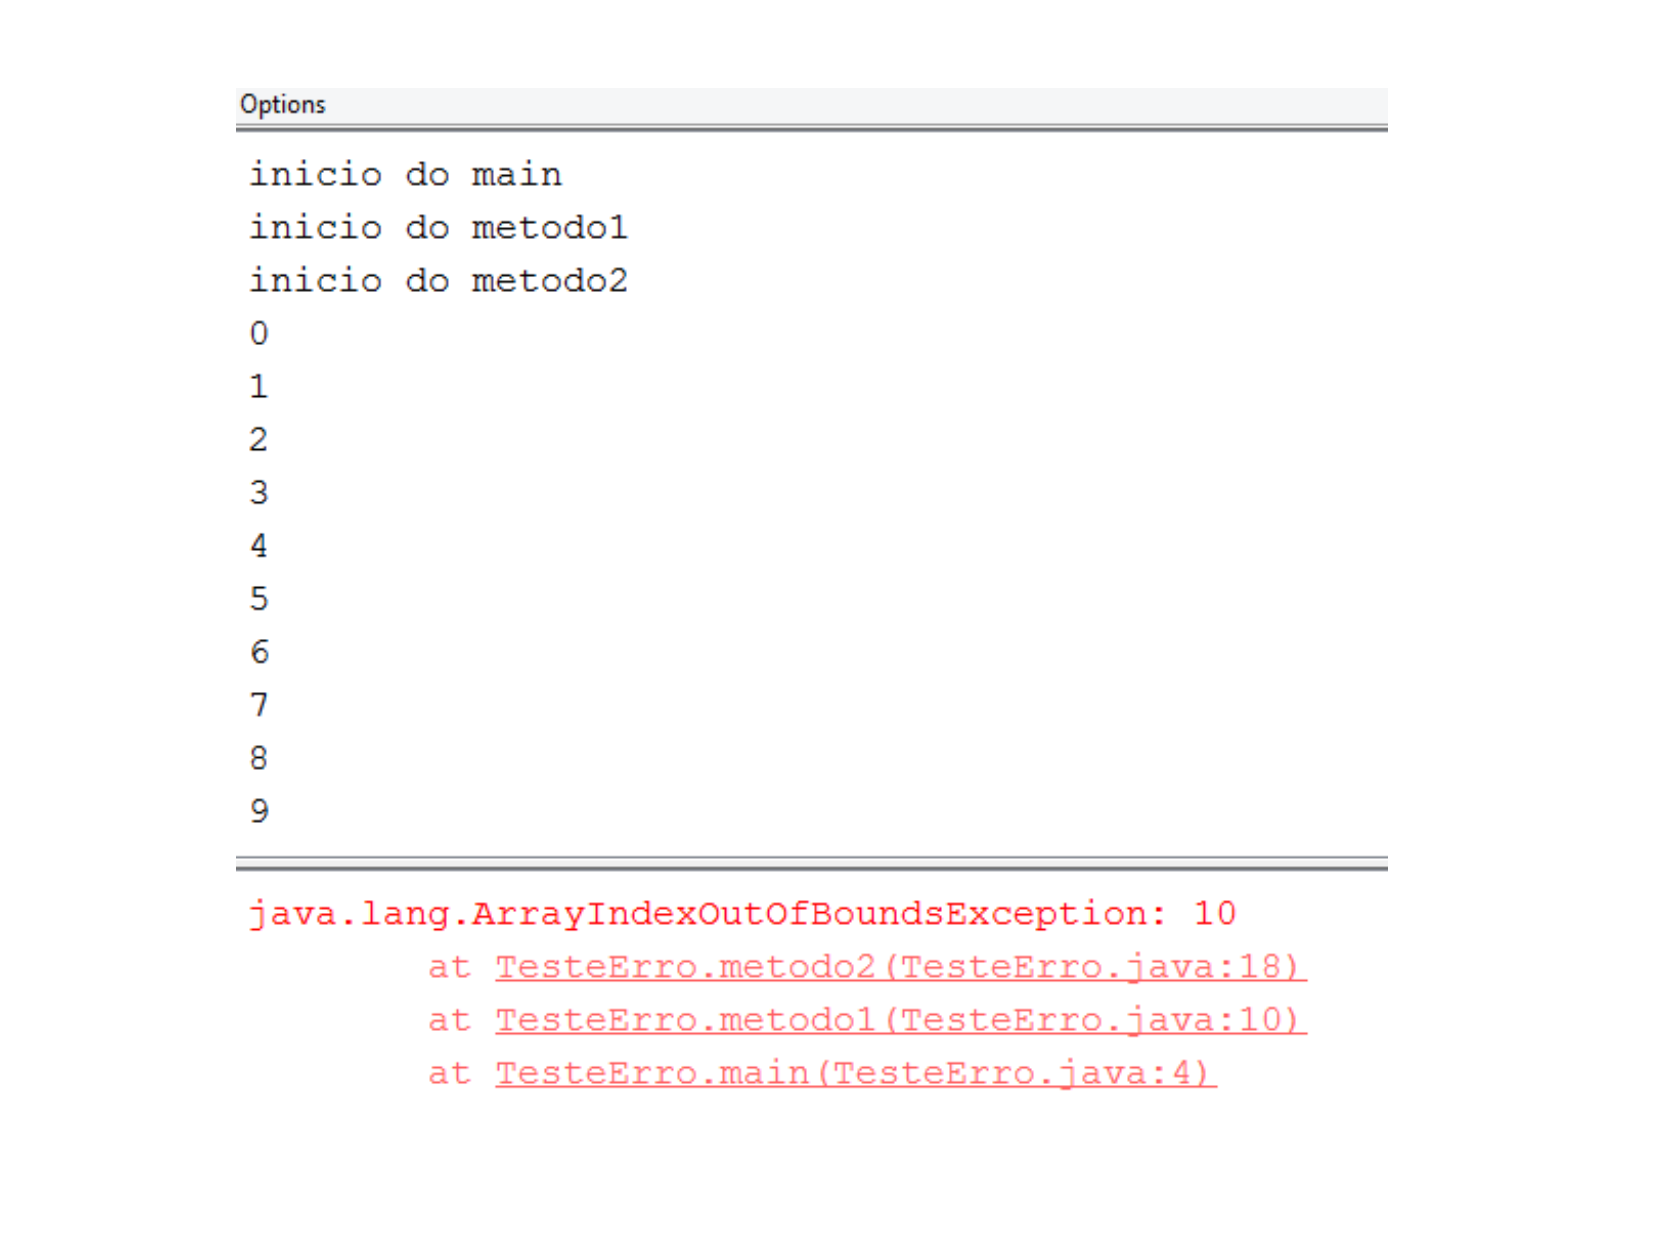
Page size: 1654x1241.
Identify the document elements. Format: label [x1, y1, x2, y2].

picture [236, 88, 1388, 1152]
